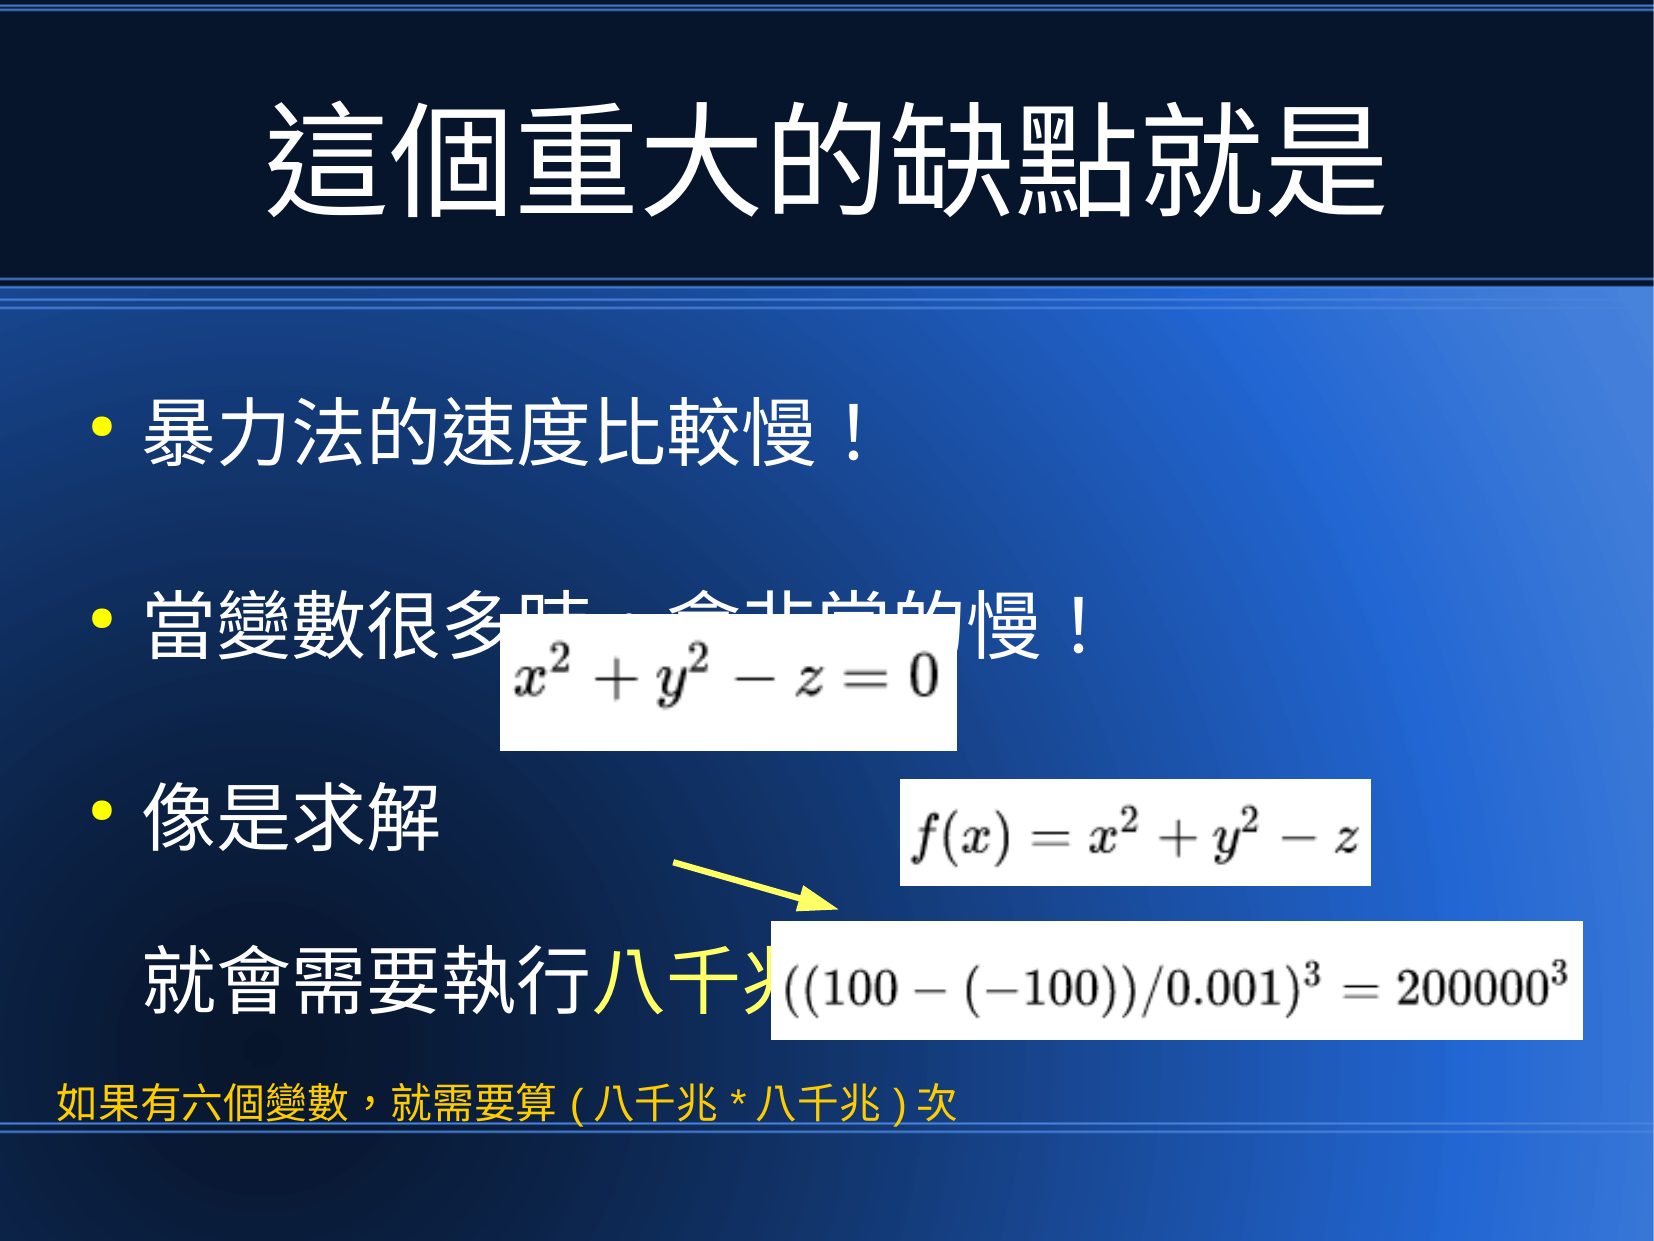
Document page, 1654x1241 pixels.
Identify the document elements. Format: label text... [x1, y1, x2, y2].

picture [0, 0, 1654, 1241]
picture [500, 614, 957, 751]
title 這個重大的缺點就是 [82, 49, 1571, 257]
list 暴力法的速度比較慢！ 當變數很多時，會非常的慢！ 像是求解 就會需要執行八千兆次 函數 [70, 319, 1559, 1241]
picture [900, 779, 1371, 886]
text_box 如果有六個變數，就需要算(八千兆*八千兆)次 [41, 1062, 969, 1131]
